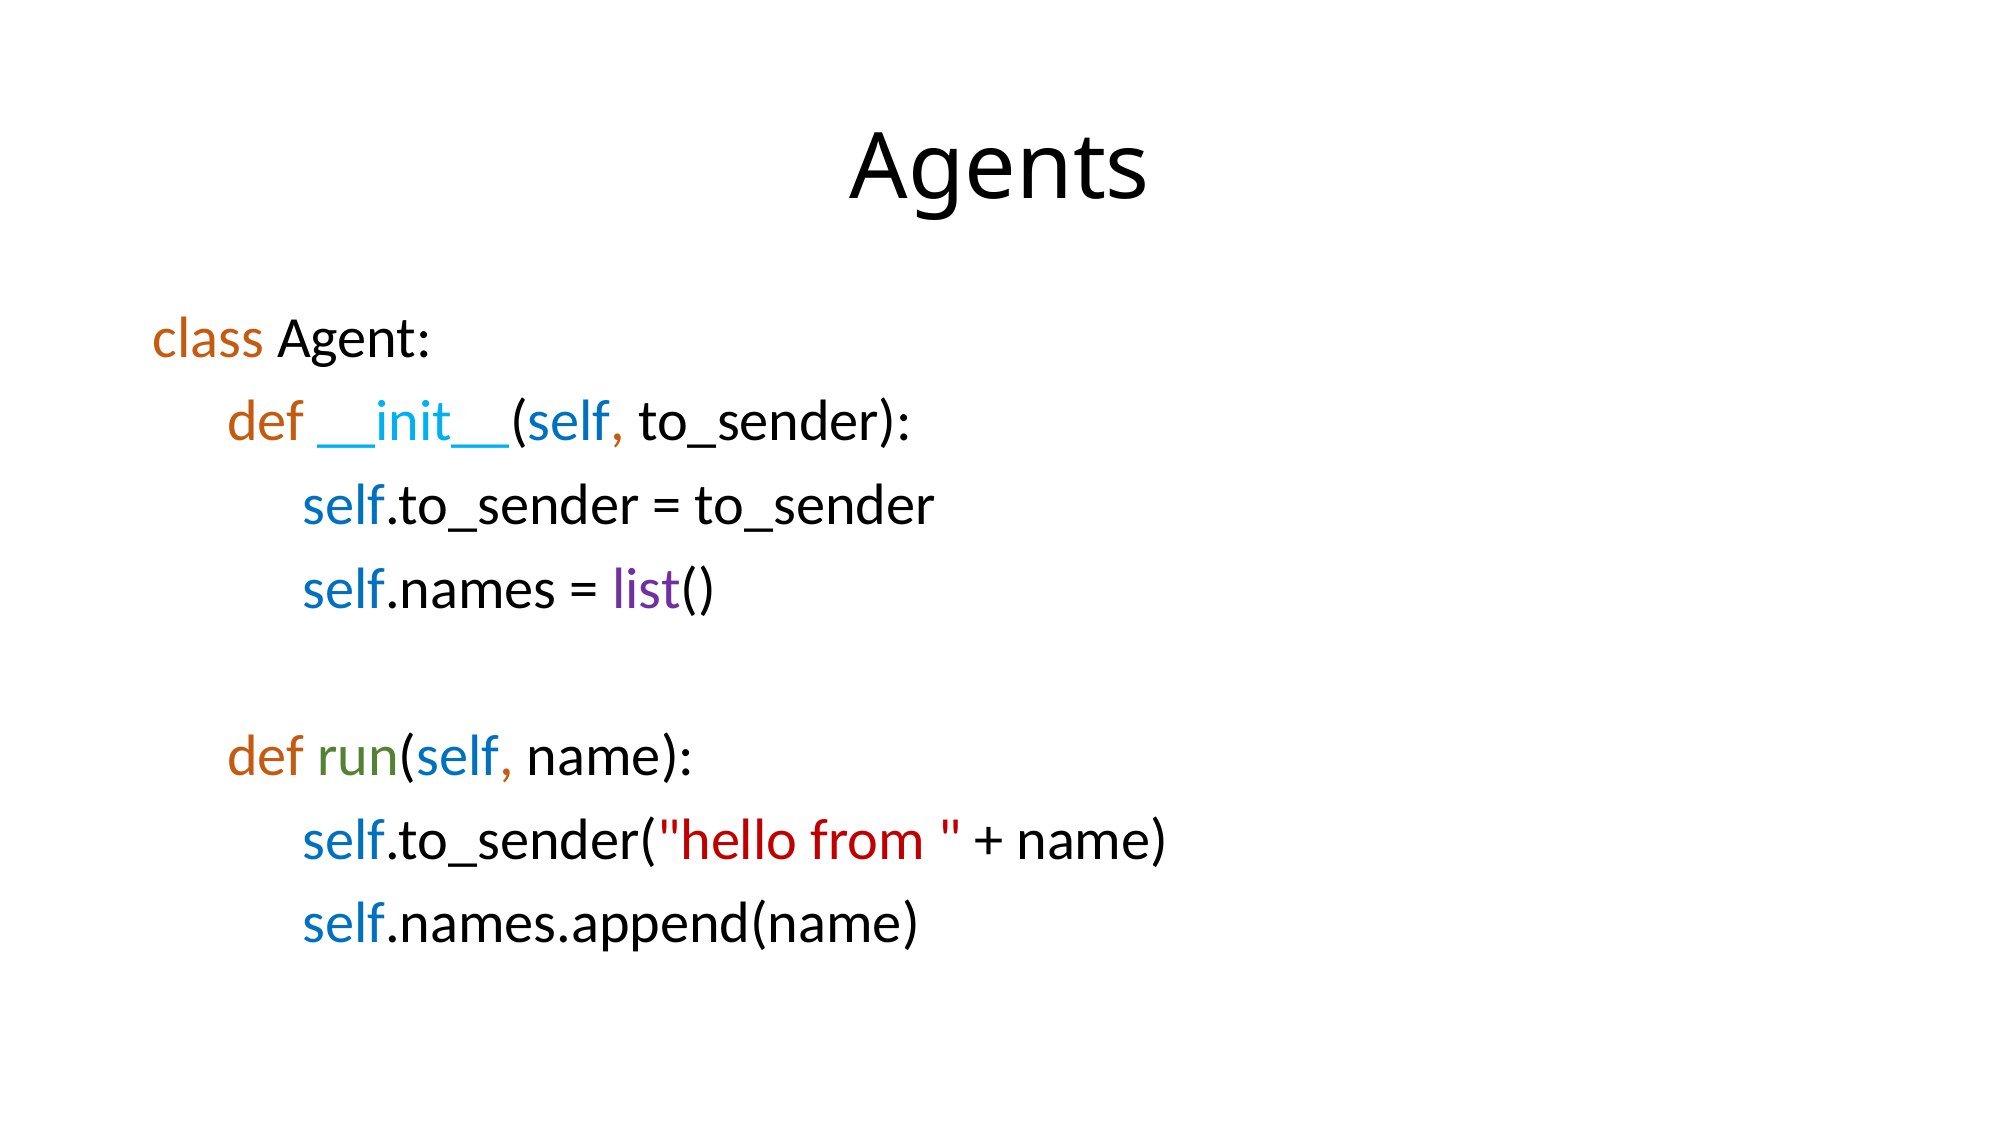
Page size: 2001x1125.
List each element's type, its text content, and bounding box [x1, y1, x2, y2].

title Agents [137, 59, 1863, 278]
list class Agent: def __init__(self, to_sender): self.to_sender = to_sender self.names = list() def run(self, name): self.to_sender("hello from " + name) self.names.append(name) [137, 299, 1863, 1014]
